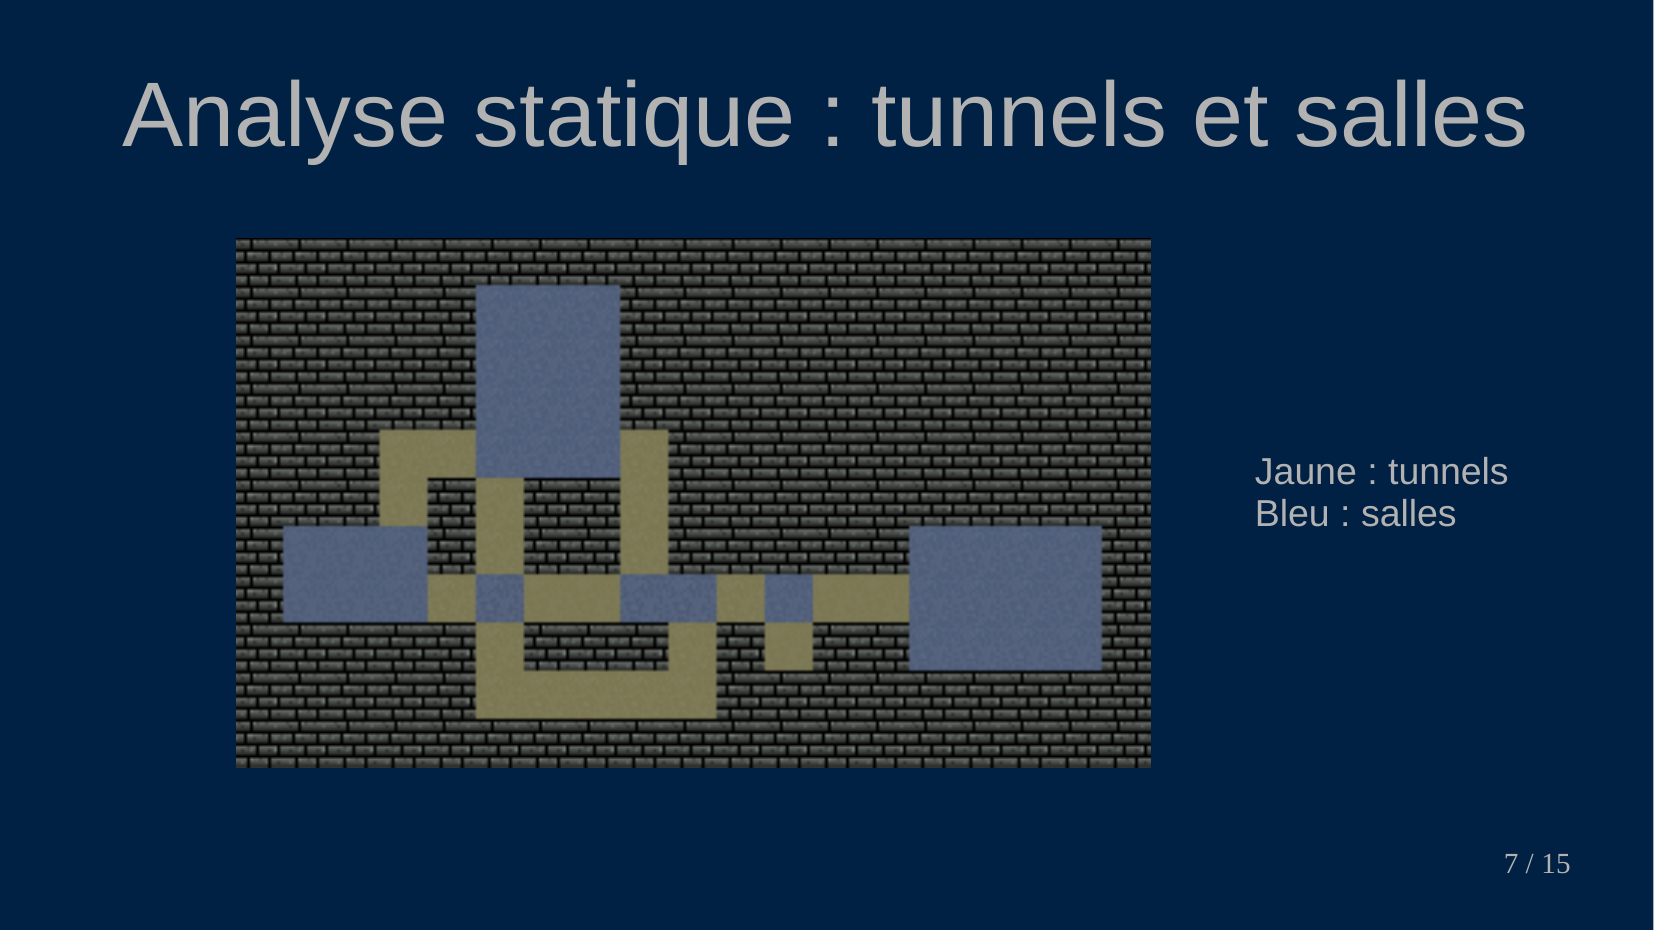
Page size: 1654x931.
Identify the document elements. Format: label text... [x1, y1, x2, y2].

picture [236, 238, 1151, 768]
text_box Jaune : tunnels Bleu : salles [1240, 442, 1524, 542]
title Analyse statique : tunnels et salles [82, 37, 1571, 193]
